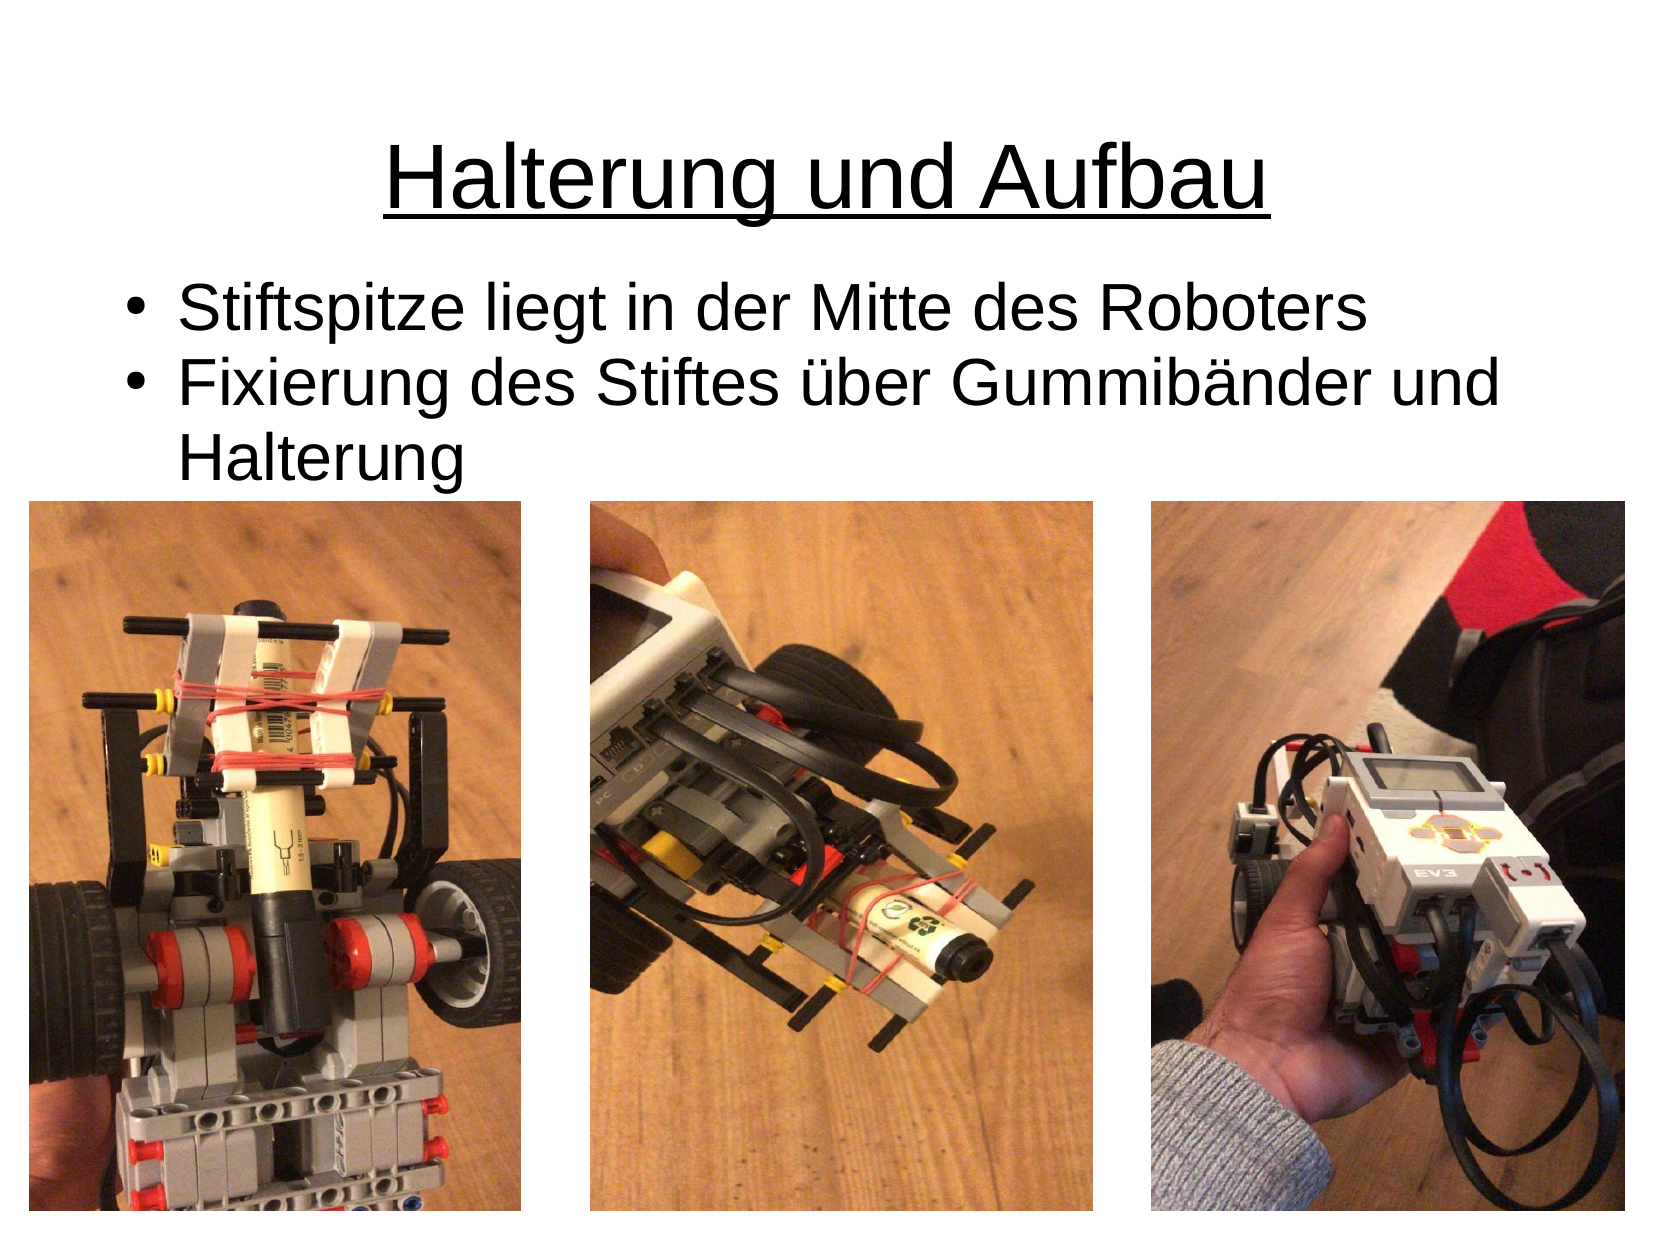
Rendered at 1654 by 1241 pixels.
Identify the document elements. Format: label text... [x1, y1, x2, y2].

picture [590, 502, 1093, 1211]
picture [1151, 502, 1625, 1211]
picture [29, 502, 521, 1211]
text_box Halterung und Aufbau [88, 59, 1565, 262]
text_box Stiftspitze liegt in der Mitte des Roboters Fixierung des Stiftes über Gummibänder und Halterung [20, 262, 1625, 502]
